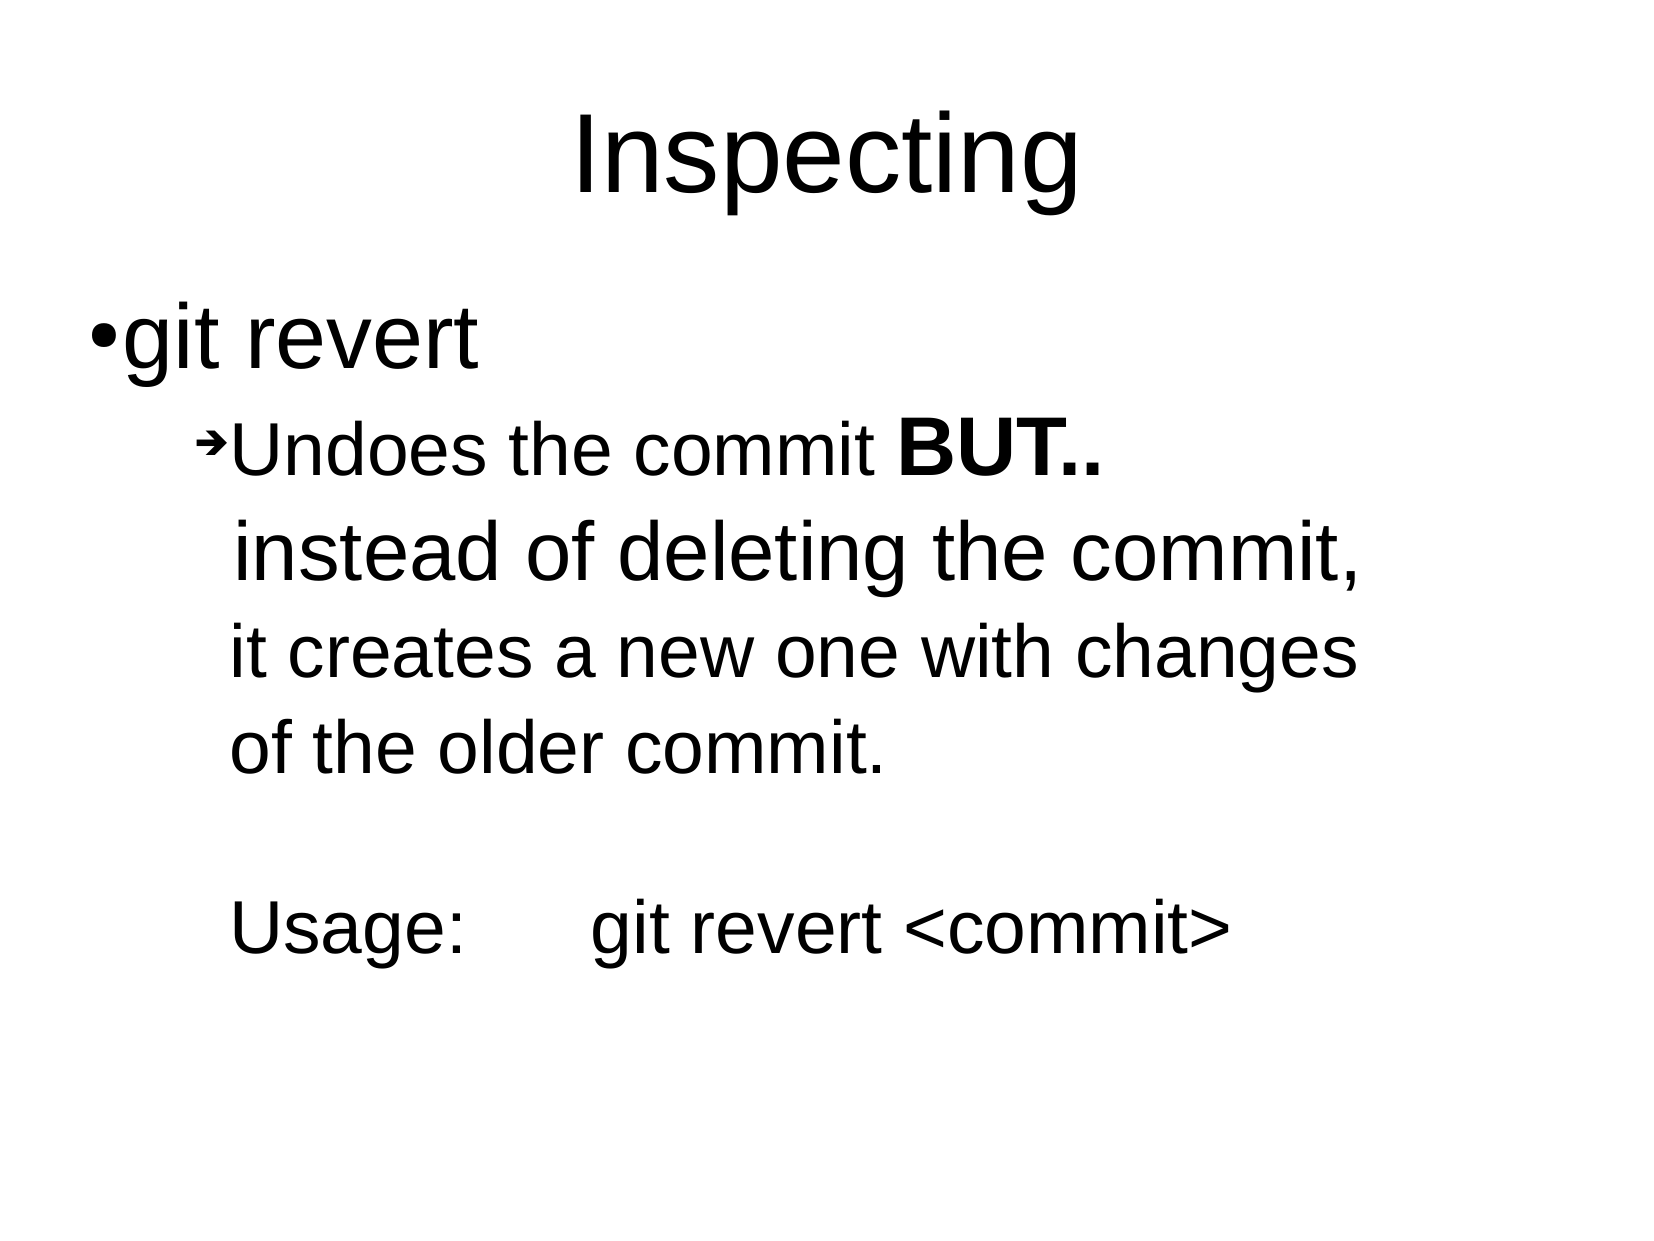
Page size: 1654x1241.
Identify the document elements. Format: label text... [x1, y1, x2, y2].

title Inspecting [82, 49, 1571, 257]
list git revert Undoes the commit BUT.. instead of deleting the commit, it creates a new one with changes of the older commit. Usage: git revert <commit> [87, 286, 1576, 1079]
